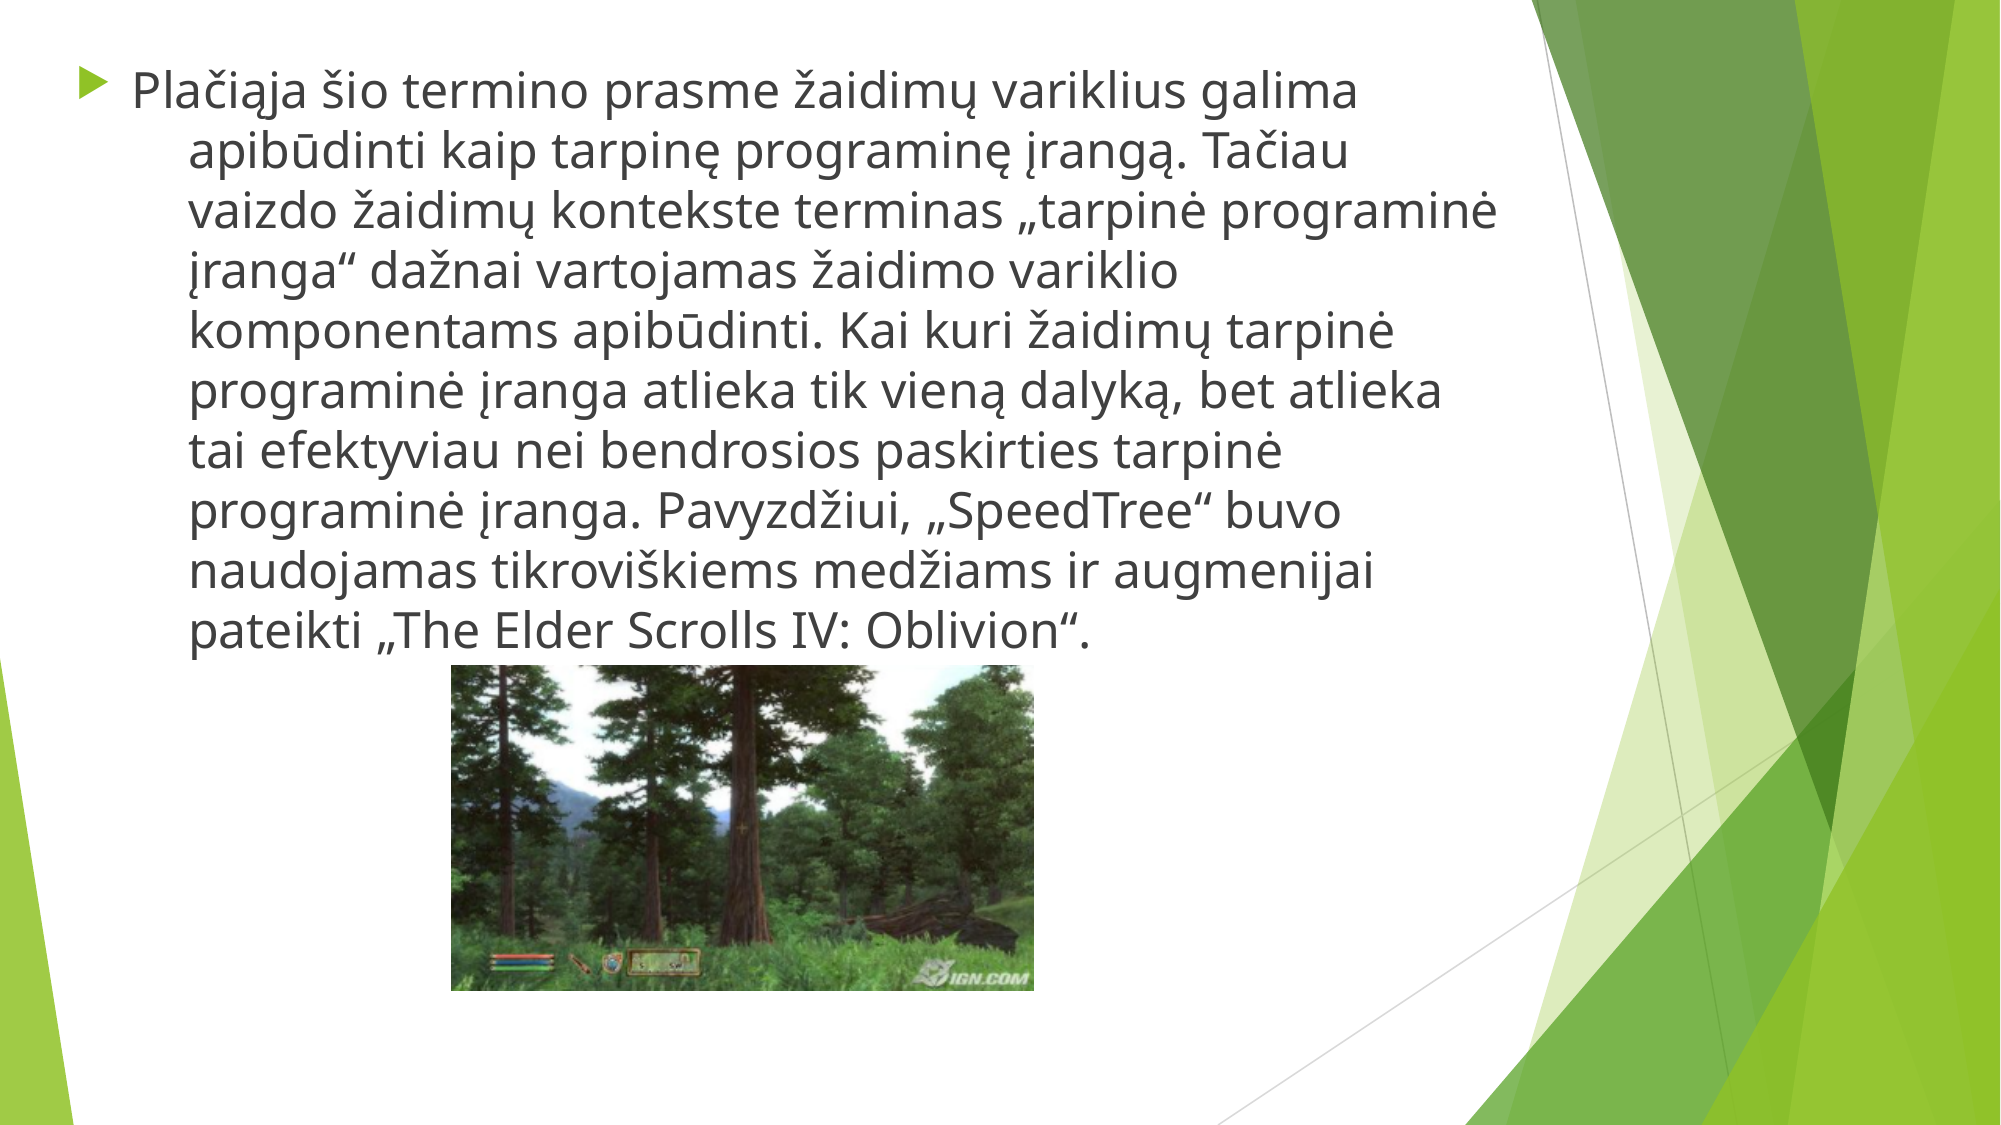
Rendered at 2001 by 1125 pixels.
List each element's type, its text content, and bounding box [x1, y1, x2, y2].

picture [451, 665, 1034, 992]
list Plačiąja šio termino prasme žaidimų variklius galima apibūdinti kaip tarpinę programinę įrangą. Tačiau vaizdo žaidimų kontekste terminas „tarpinė programinė įranga“ dažnai vartojamas žaidimo variklio komponentams apibūdinti. Kai kuri žaidimų tarpinė programinė įranga atlieka tik vieną dalyką, bet atlieka tai efektyviau nei bendrosios paskirties tarpinė programinė įranga. Pavyzdžiui, „SpeedTree“ buvo naudojamas tikroviškiems medžiams ir augmenijai pateikti „The Elder Scrolls IV: Oblivion“. [60, 50, 1522, 992]
